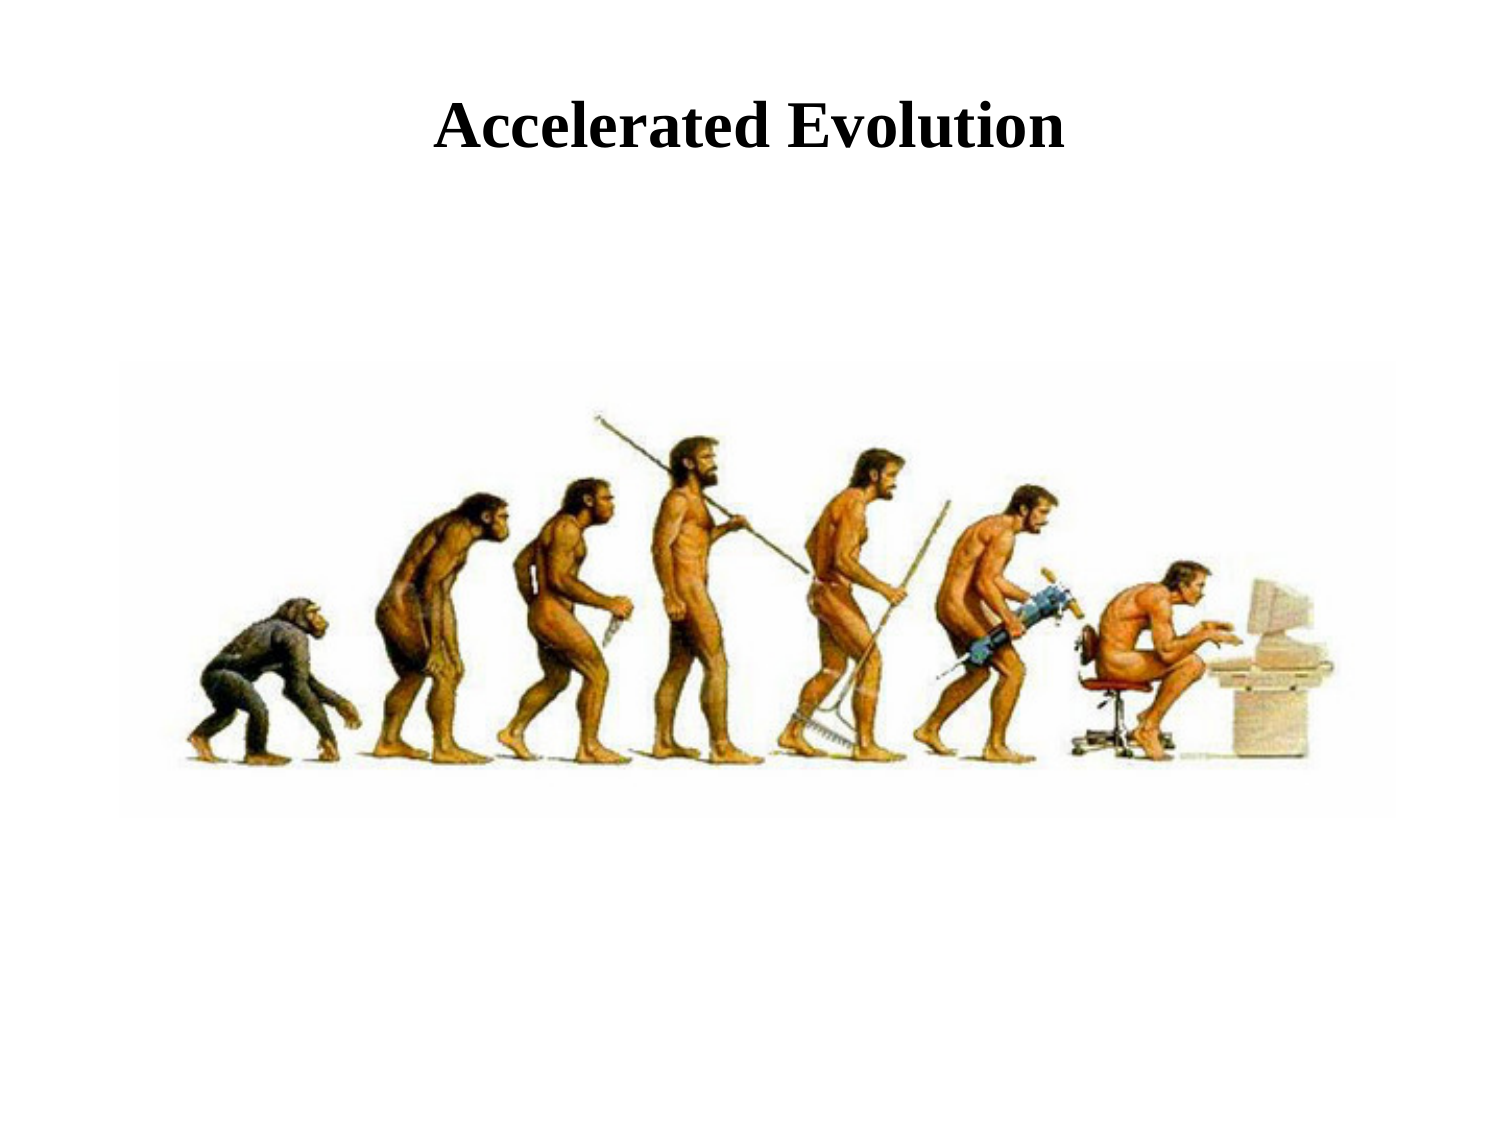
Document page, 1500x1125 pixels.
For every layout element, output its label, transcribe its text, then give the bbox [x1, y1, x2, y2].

picture [119, 361, 1396, 818]
title Accelerated Evolution [112, 35, 1387, 223]
